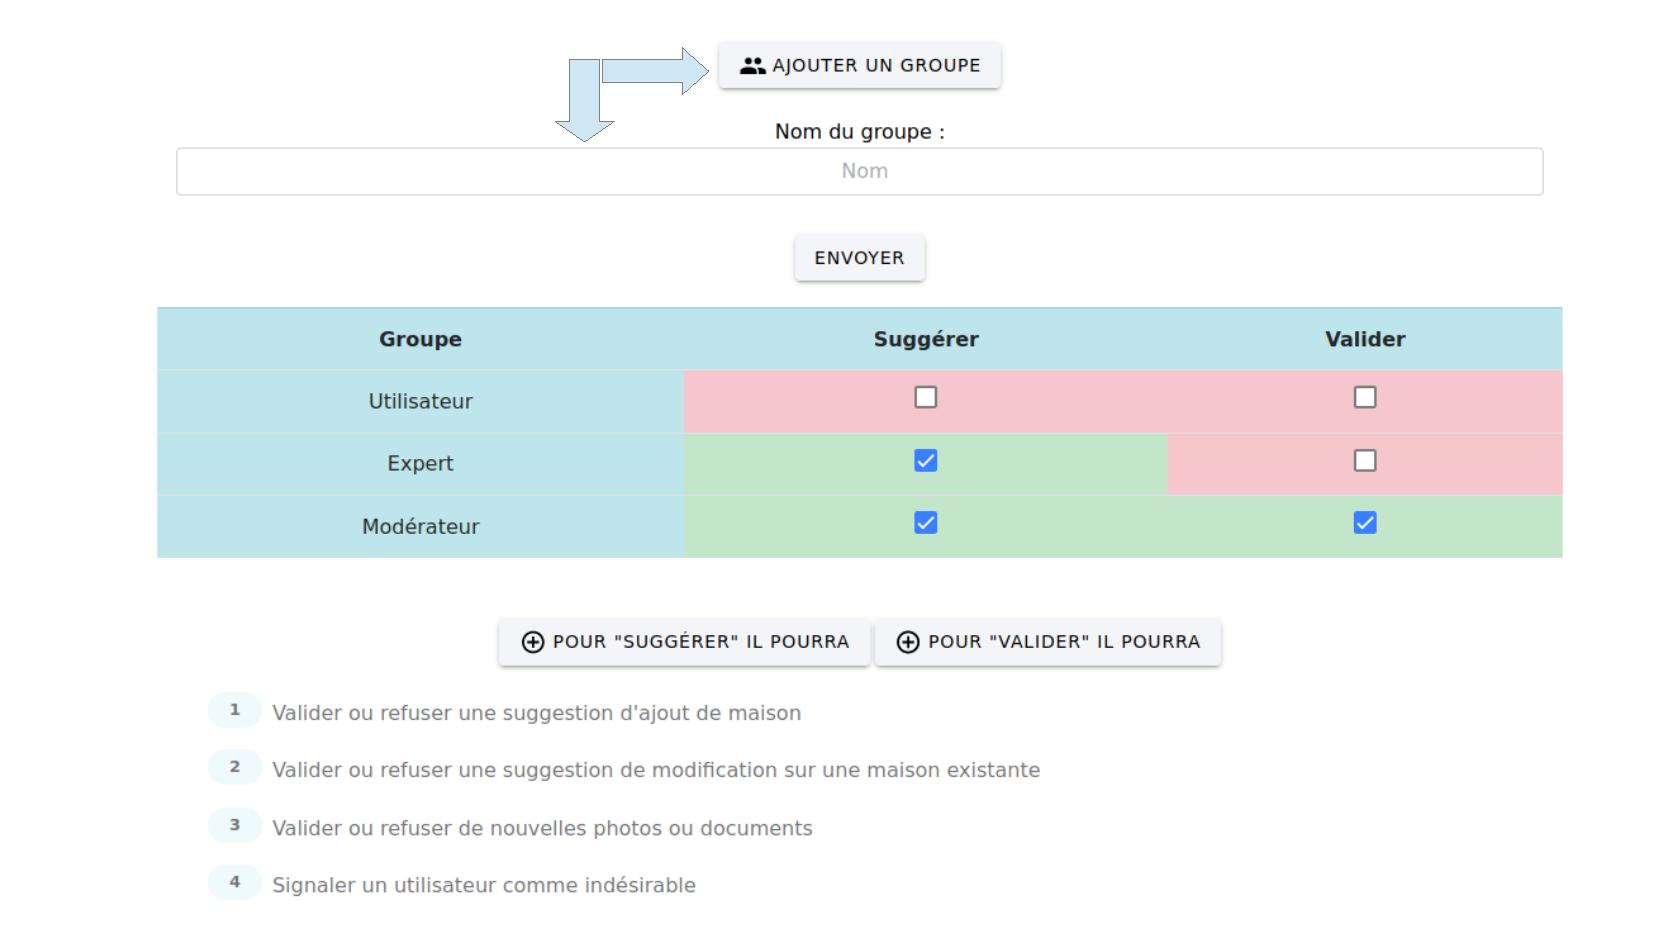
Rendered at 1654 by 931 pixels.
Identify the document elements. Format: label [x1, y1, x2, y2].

picture [75, 2, 1587, 931]
text_box [602, 47, 709, 95]
text_box [555, 59, 615, 142]
